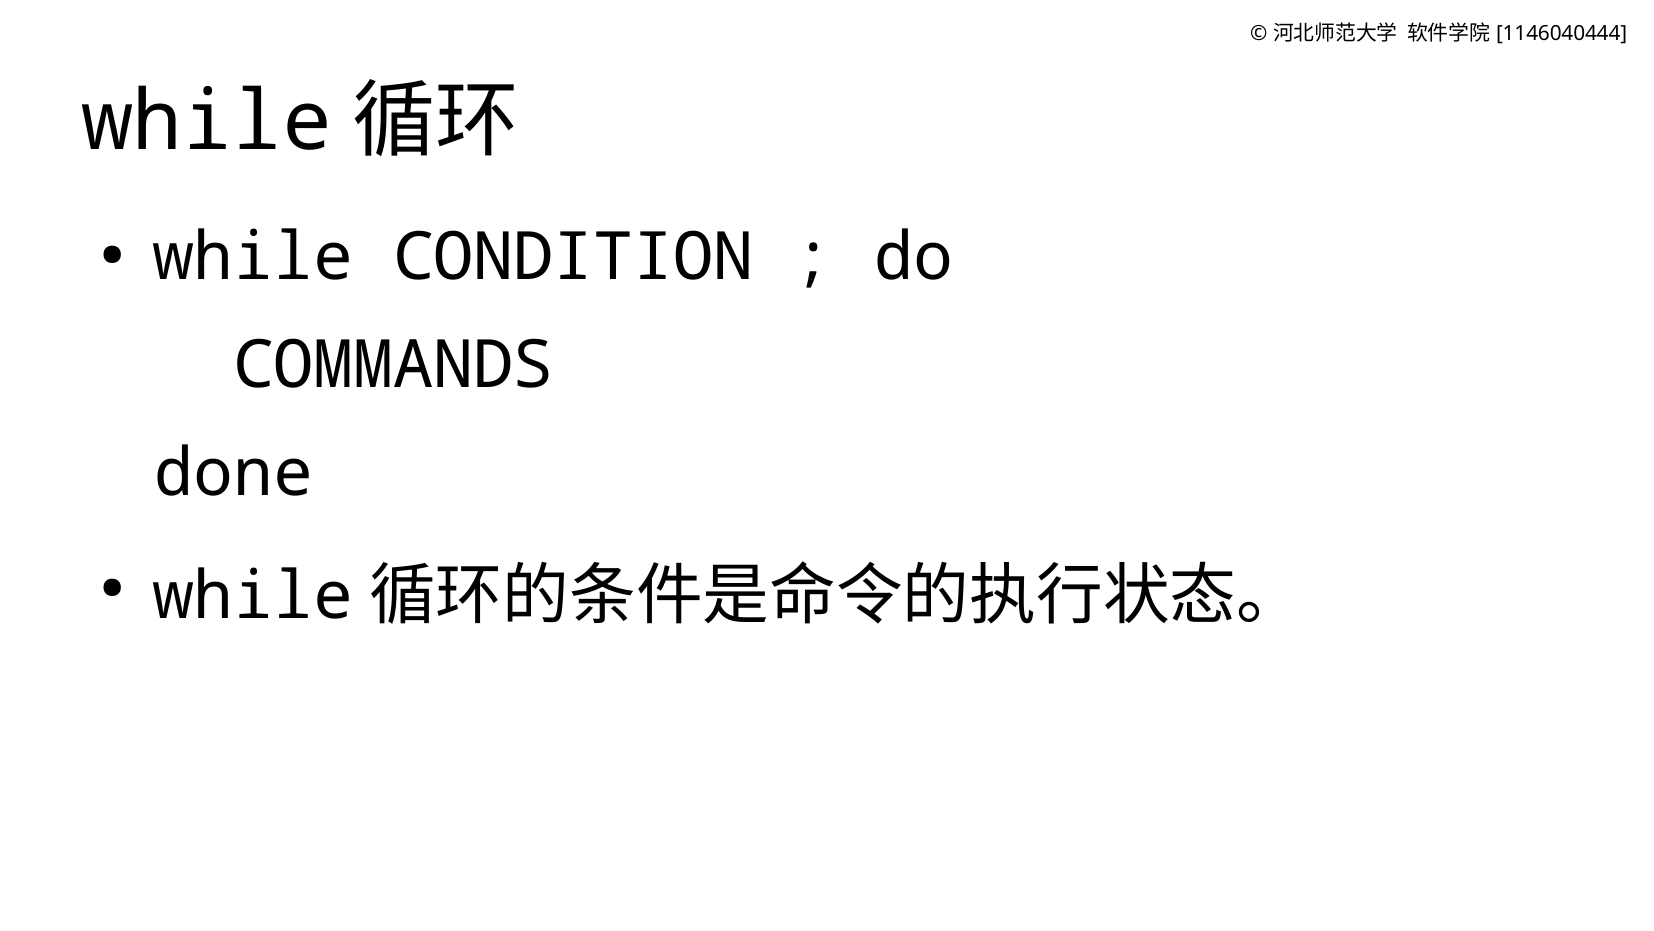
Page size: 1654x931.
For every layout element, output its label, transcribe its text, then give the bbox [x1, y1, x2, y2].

list while CONDITION ; do COMMANDS done while循环的条件是命令的执行状态。 [82, 217, 1571, 758]
title while循环 [82, 37, 1571, 189]
